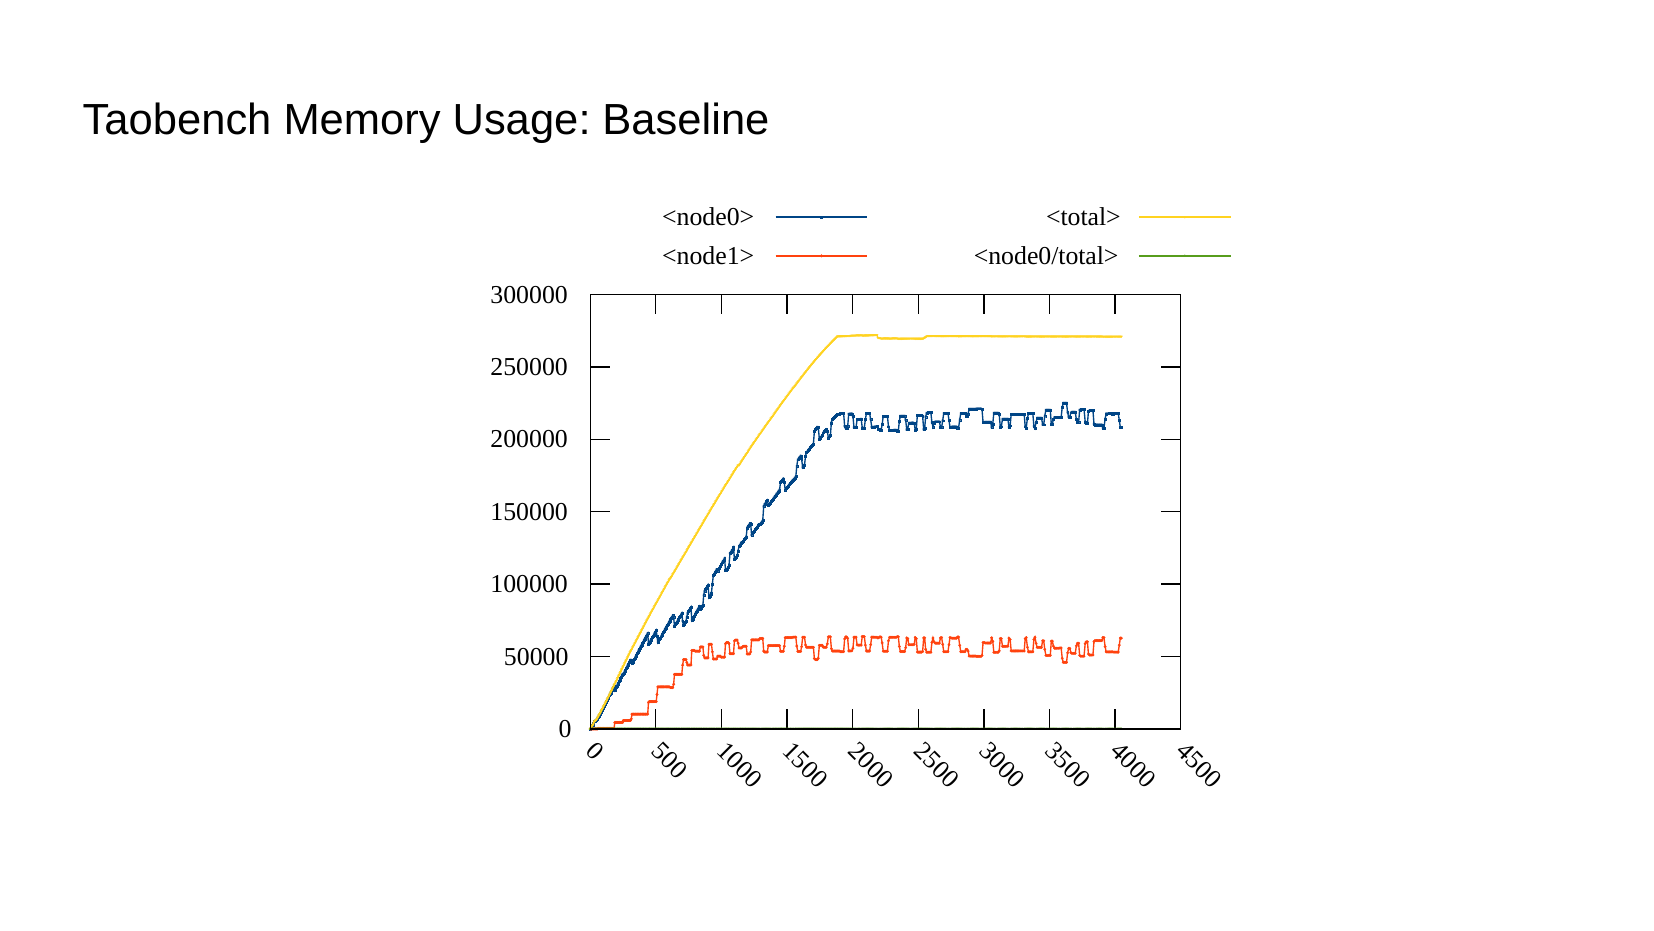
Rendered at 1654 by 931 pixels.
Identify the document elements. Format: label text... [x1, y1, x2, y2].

title Taobench Memory Usage: Baseline [82, 81, 1571, 157]
picture [417, 177, 1236, 833]
